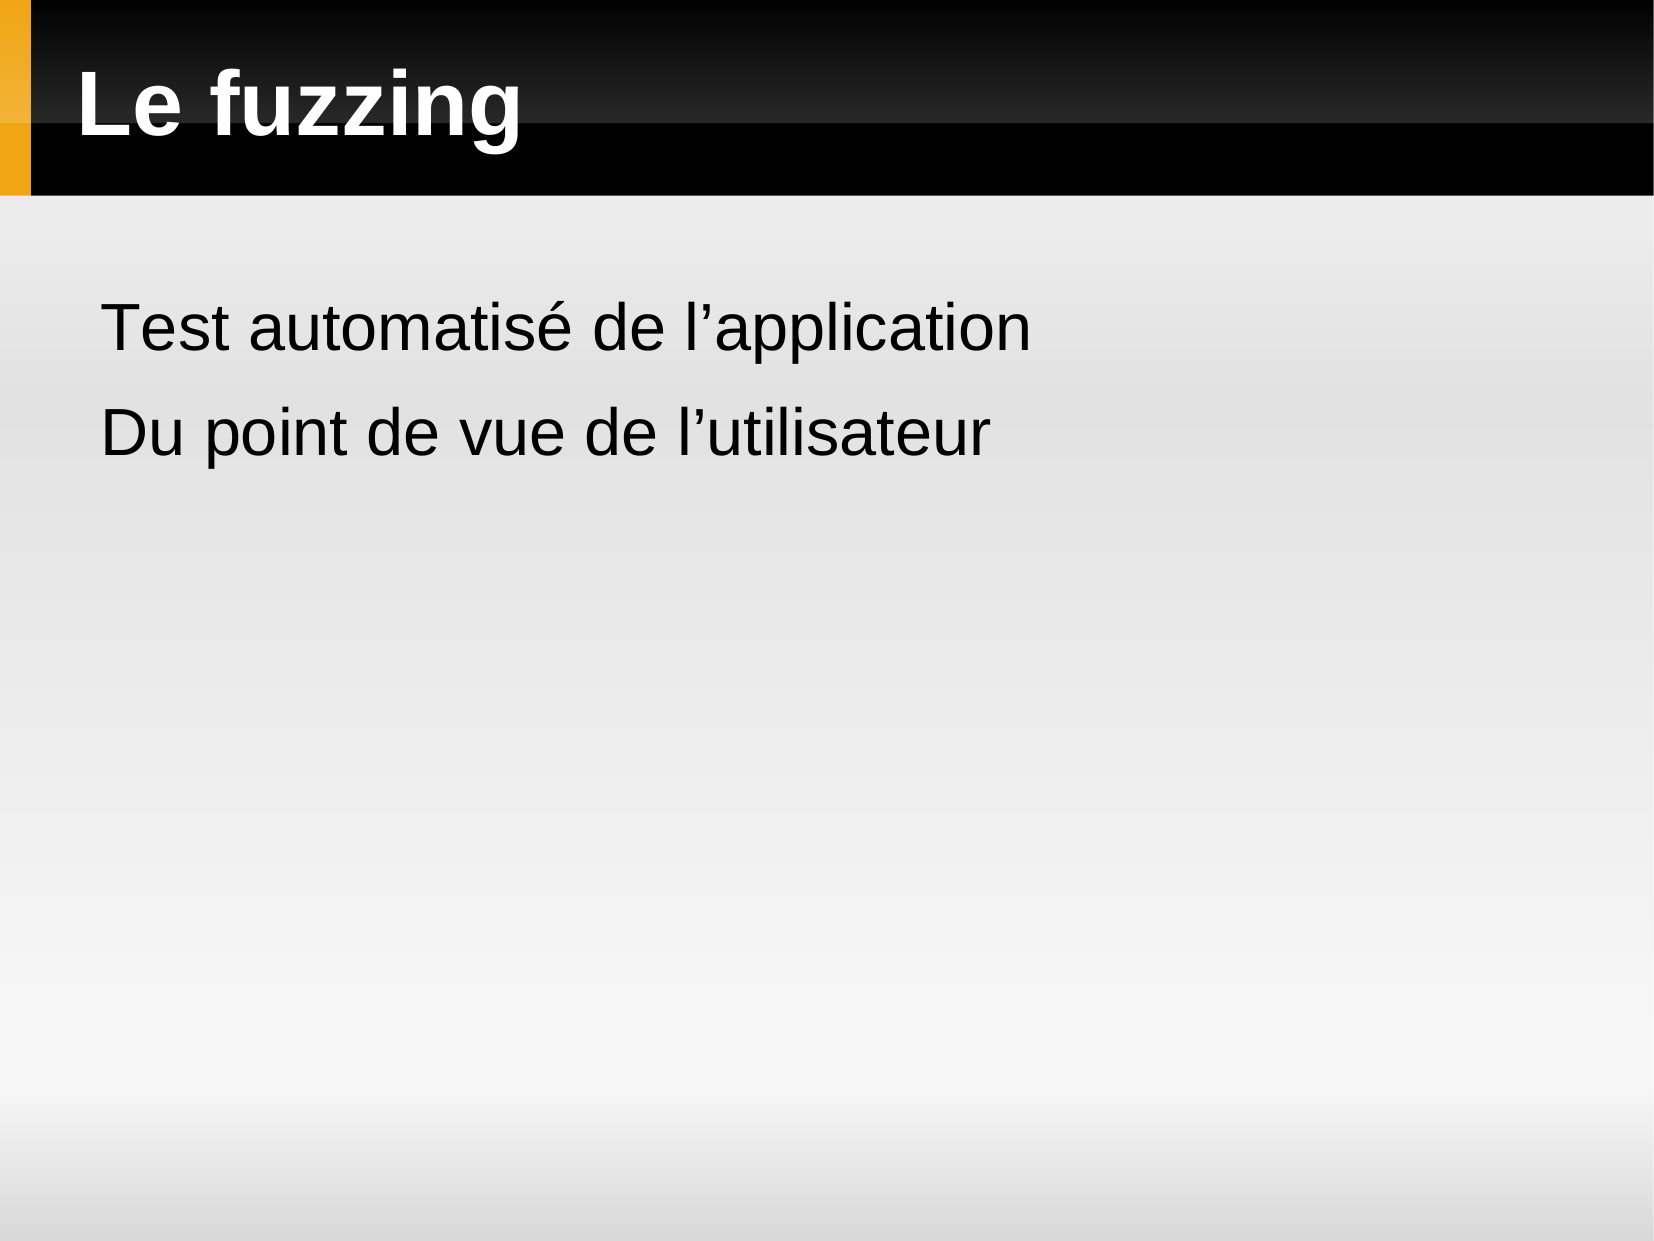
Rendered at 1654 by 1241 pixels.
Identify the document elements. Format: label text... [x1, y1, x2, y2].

title Le fuzzing [76, 7, 1565, 200]
list Test automatisé de l’application Du point de vue de l’utilisateur [82, 290, 1571, 1094]
picture [0, 0, 1654, 1241]
